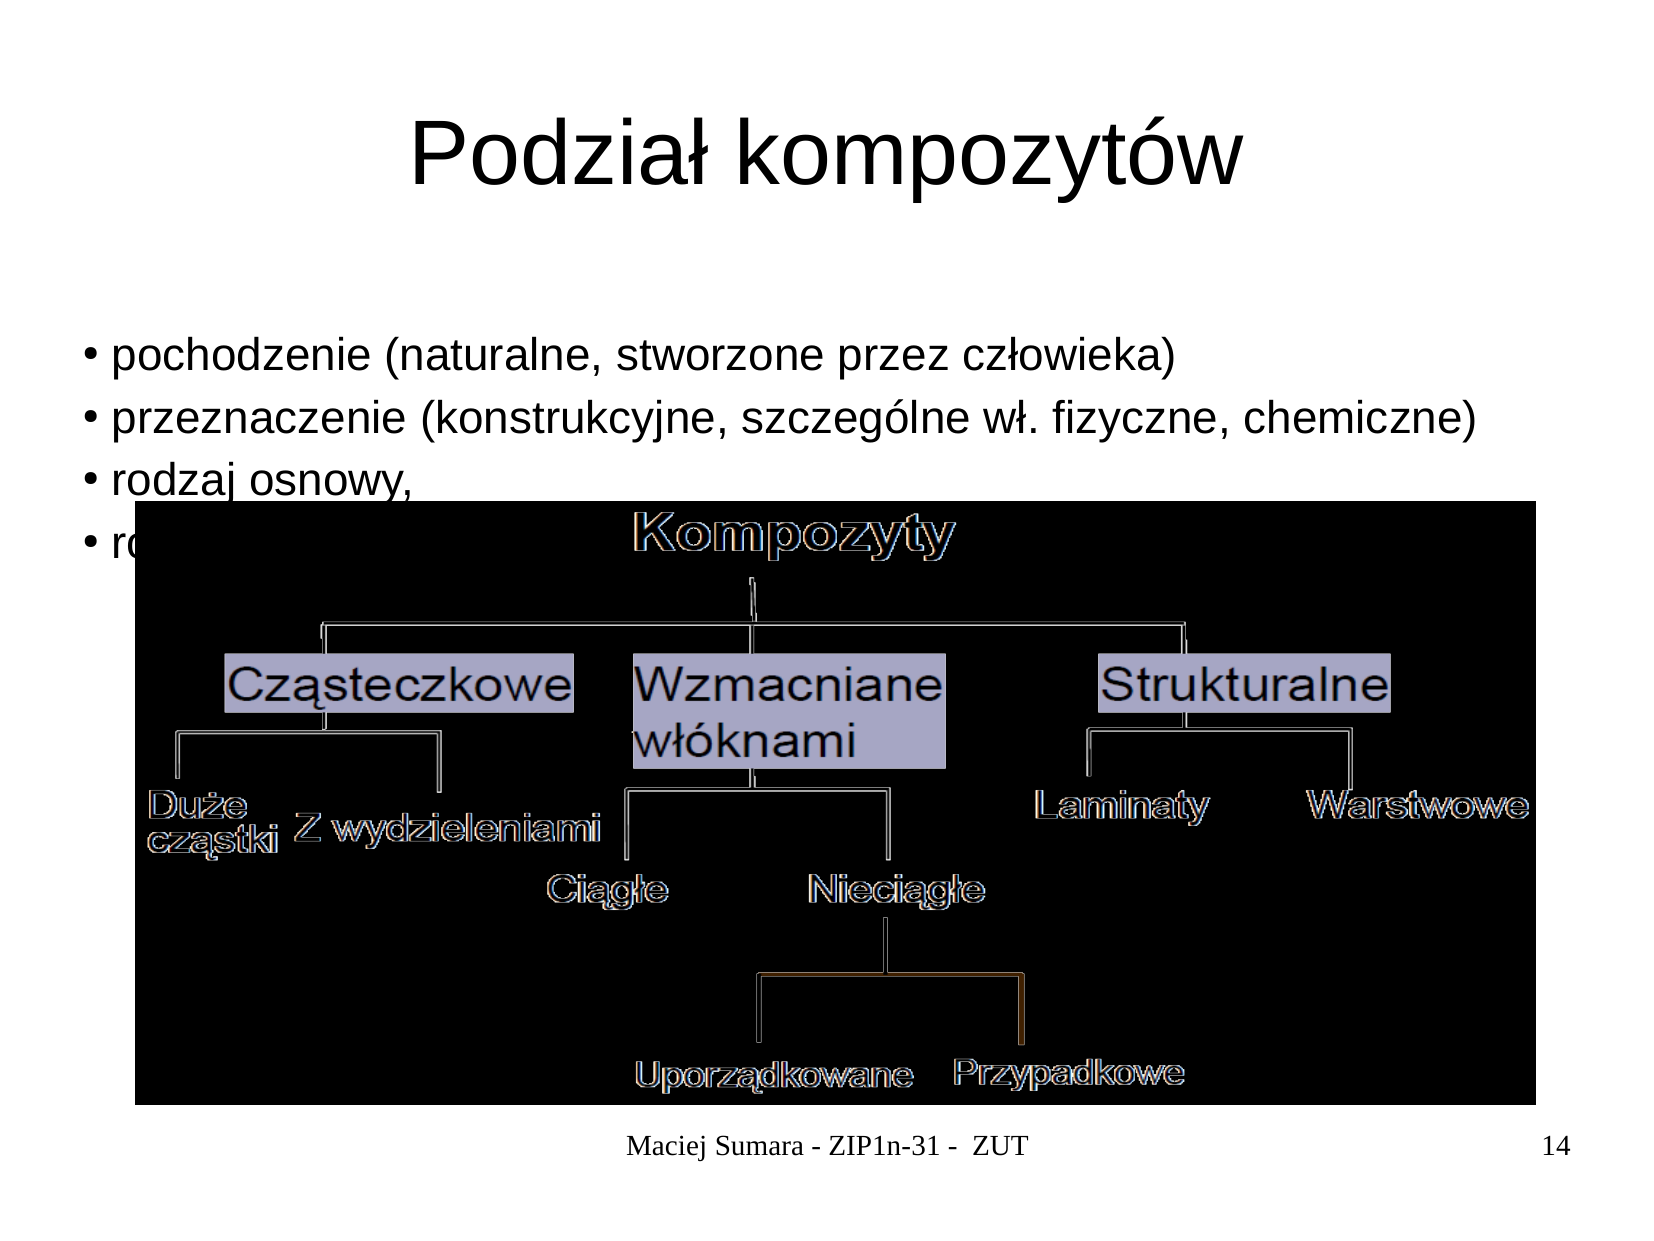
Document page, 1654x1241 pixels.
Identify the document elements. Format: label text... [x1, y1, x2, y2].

title Podział kompozytów [82, 49, 1571, 257]
subtitle pochodzenie (naturalne, stworzone przez człowieka) przeznaczenie (konstrukcyjne, szczególne wł. fizyczne, chemiczne) rodzaj osnowy, rodzaj zbrojenia. [82, 297, 1571, 1102]
picture [135, 501, 1536, 1106]
